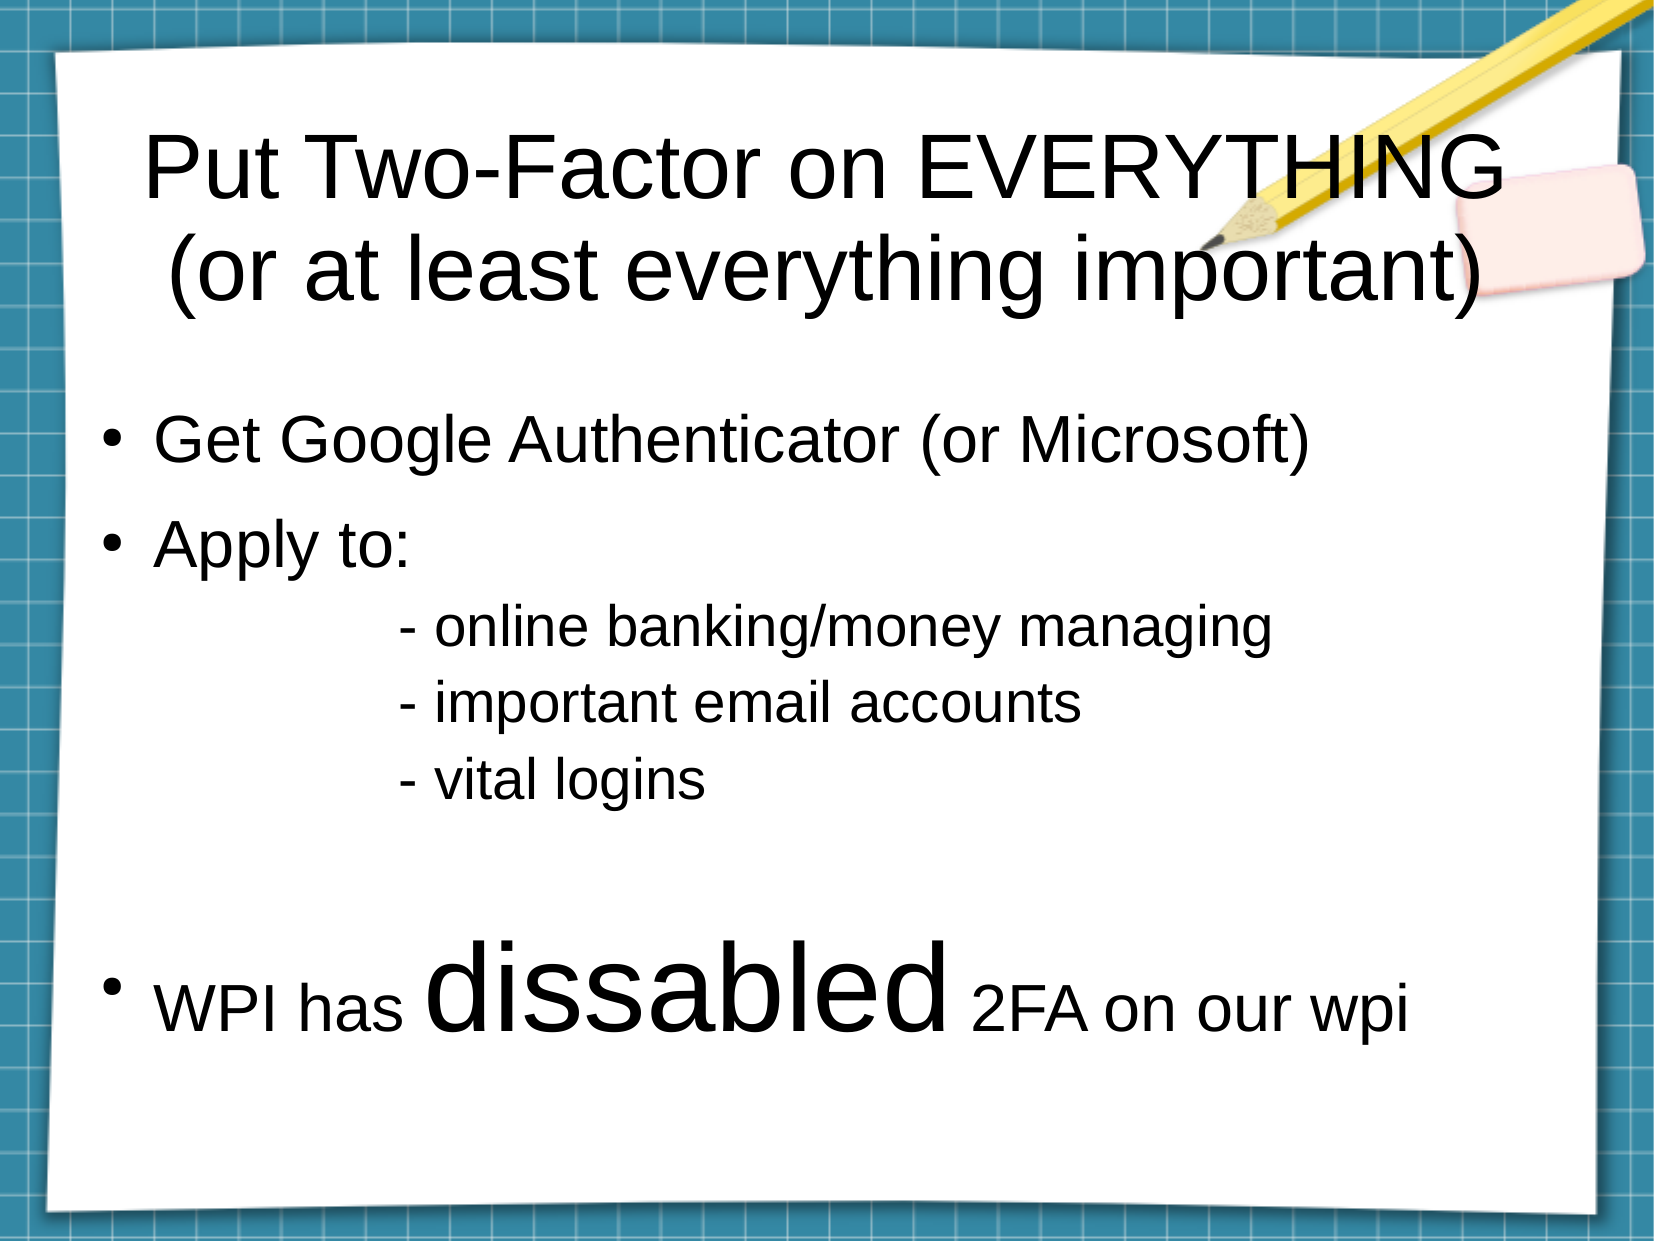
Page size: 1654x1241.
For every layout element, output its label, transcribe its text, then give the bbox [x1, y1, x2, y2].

picture [0, 0, 1654, 1241]
title Put Two-Factor on EVERYTHING (or at least everything important) [82, 114, 1571, 322]
list Get Google Authenticator (or Microsoft) Apply to: - online banking/money managing - important email accounts - vital logins WPI has dissabled 2FA on our wpi [82, 402, 1571, 1122]
